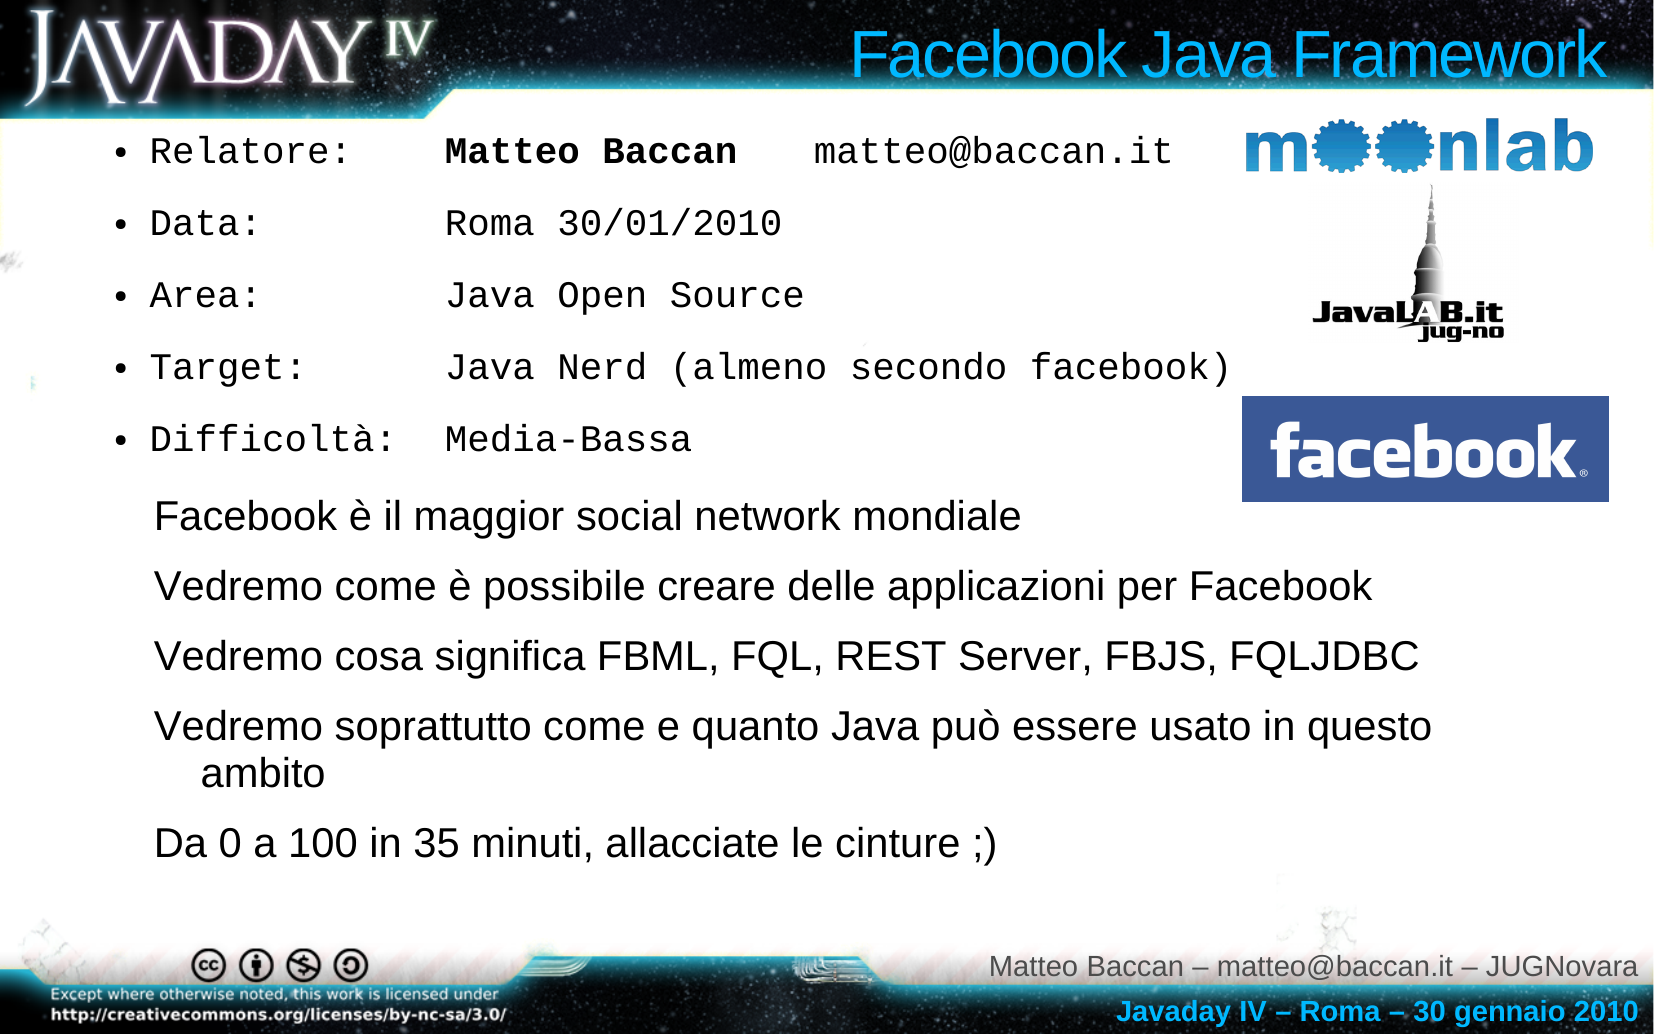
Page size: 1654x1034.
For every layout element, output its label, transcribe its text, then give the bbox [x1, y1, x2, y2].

picture [0, 0, 1654, 1034]
list Relatore: Matteo Baccan matteo@baccan.it Data: Roma 30/01/2010 Area: Java Open Source Target: Java Nerd (almeno secondo facebook) Difficoltà: Media-Bassa Facebook è il maggior social network mondiale Vedremo come è possibile creare delle applicazioni per Facebook Vedremo cosa significa FBML, FQL, REST Server, FBJS, FQLJDBC Vedremo soprattutto come e quanto Java può essere usato in questo ambito Da 0 a 100 in 35 minuti, allacciate le cinture ;) [78, 132, 1567, 884]
title Facebook Java Framework [132, 5, 1609, 103]
